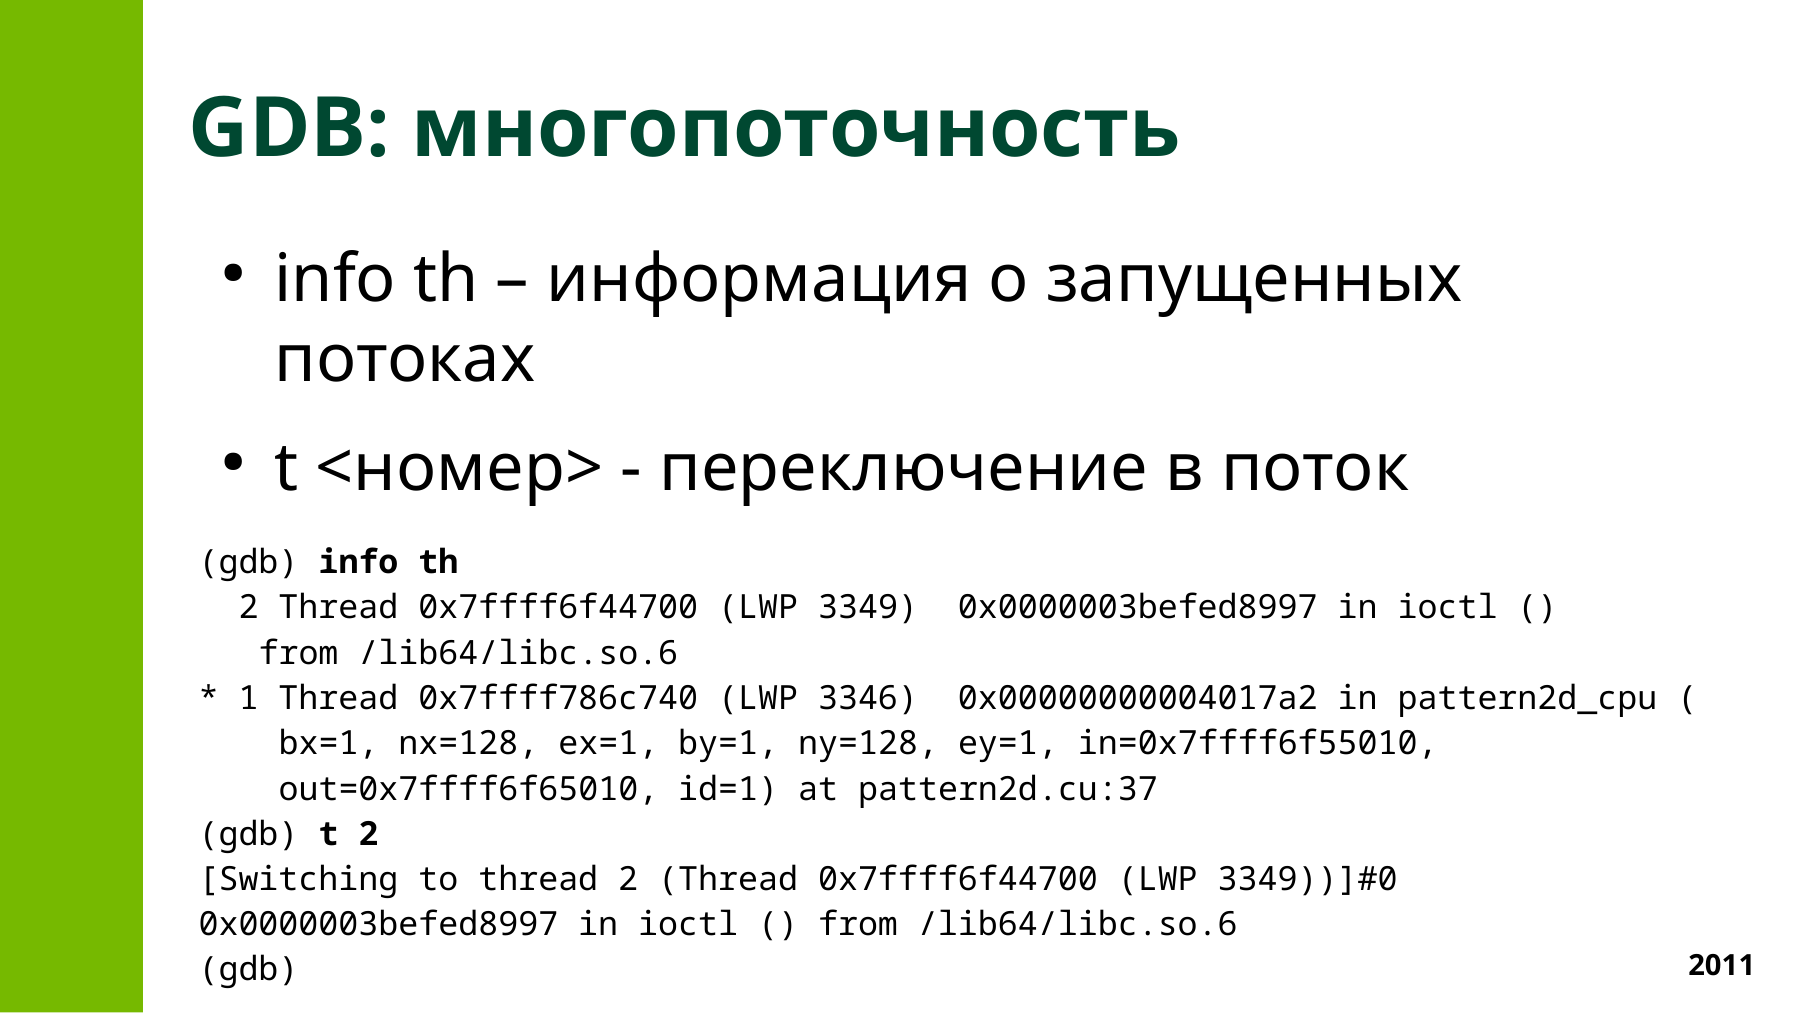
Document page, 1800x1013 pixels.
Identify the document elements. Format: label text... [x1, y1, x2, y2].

title GDB: многопоточность [188, 40, 1733, 211]
text_box (gdb) info th 2 Thread 0x7ffff6f44700 (LWP 3349) 0x0000003befed8997 in ioctl () from /lib64/libc.so.6 * 1 Thread 0x7ffff786c740 (LWP 3346) 0x00000000004017a2 in pattern2d_cpu ( bx=1, nx=128, ex=1, by=1, ny=128, ey=1, in=0x7ffff6f55010, out=0x7ffff6f65010, id=1) at pattern2d.cu:37 (gdb) t 2 [Switching to thread 2 (Thread 0x7ffff6f44700 (LWP 3349))]#0 0x0000003befed8997 in ioctl () from /lib64/libc.so.6 (gdb) [183, 530, 1763, 931]
list info th – информация о запущенных потоках t <номер> - переключение в поток [188, 931, 1733, 976]
list info th – информация о запущенных потоках t <номер> - переключение в поток [188, 227, 1733, 530]
